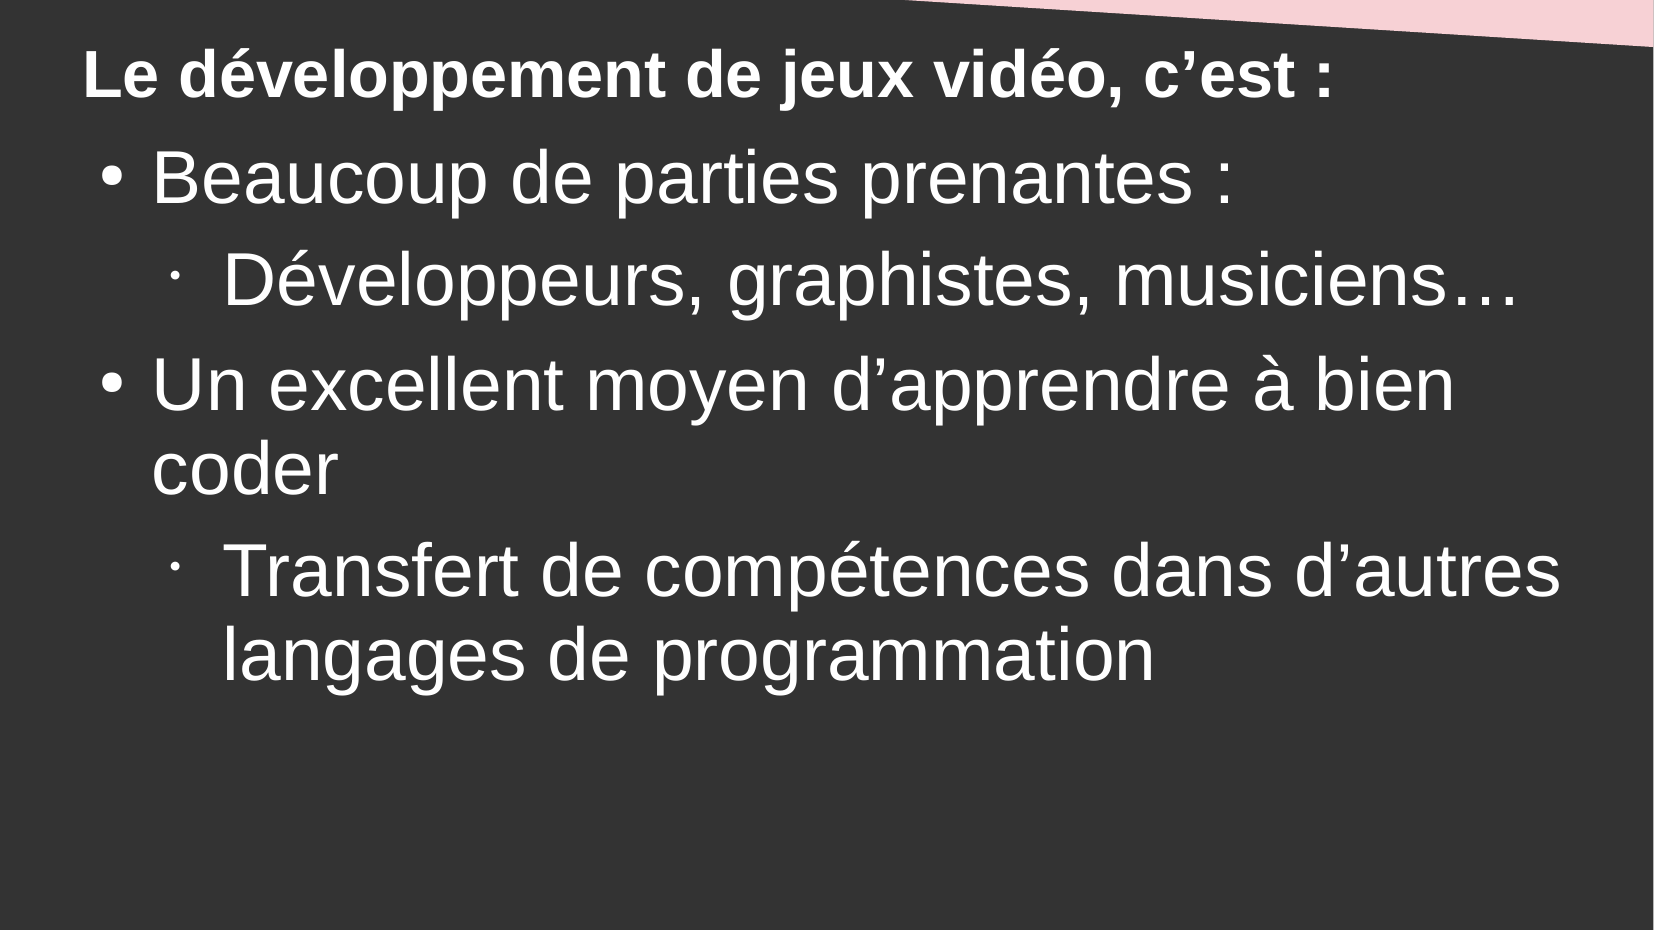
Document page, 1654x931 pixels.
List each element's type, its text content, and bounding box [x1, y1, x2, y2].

title Le développement de jeux vidéo, c’est : [82, 37, 1571, 112]
text_box [904, 0, 1654, 48]
list Beaucoup de parties prenantes : Développeurs, graphistes, musiciens… Un excellent moyen d’apprendre à bien coder Transfert de compétences dans d’autres langages de programmation [80, 135, 1620, 827]
